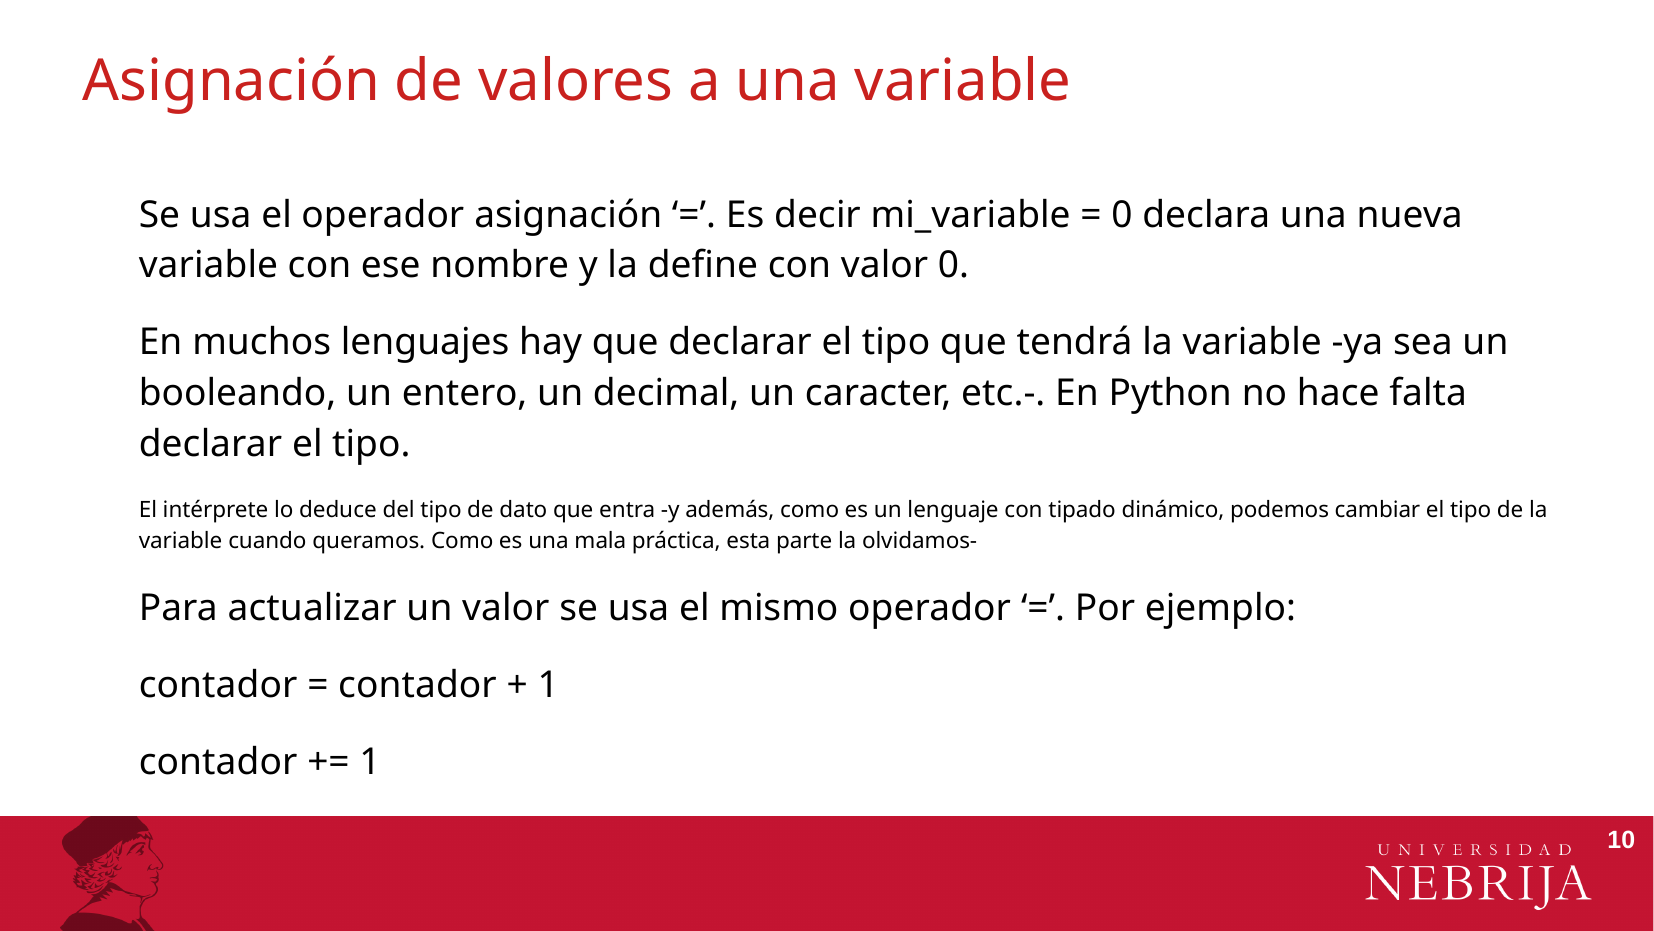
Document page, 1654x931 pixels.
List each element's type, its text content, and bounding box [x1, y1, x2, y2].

title Asignación de valores a una variable [82, 0, 1571, 156]
picture [0, 816, 1654, 931]
list Se usa el operador asignación ‘=’. Es decir mi_variable = 0 declara una nueva variable con ese nombre y la define con valor 0. En muchos lenguajes hay que declarar el tipo que tendrá la variable -ya sea un booleando, un entero, un decimal, un caracter, etc.-. En Python no hace falta declarar el tipo. El intérprete lo deduce del tipo de dato que entra -y además, como es un lenguaje con tipado dinámico, podemos cambiar el tipo de la variable cuando queramos. Como es una mala práctica, esta parte la olvidamos- Para actualizar un valor se usa el mismo operador ‘=’. Por ejemplo: contador = contador + 1 contador += 1 [75, 187, 1576, 788]
